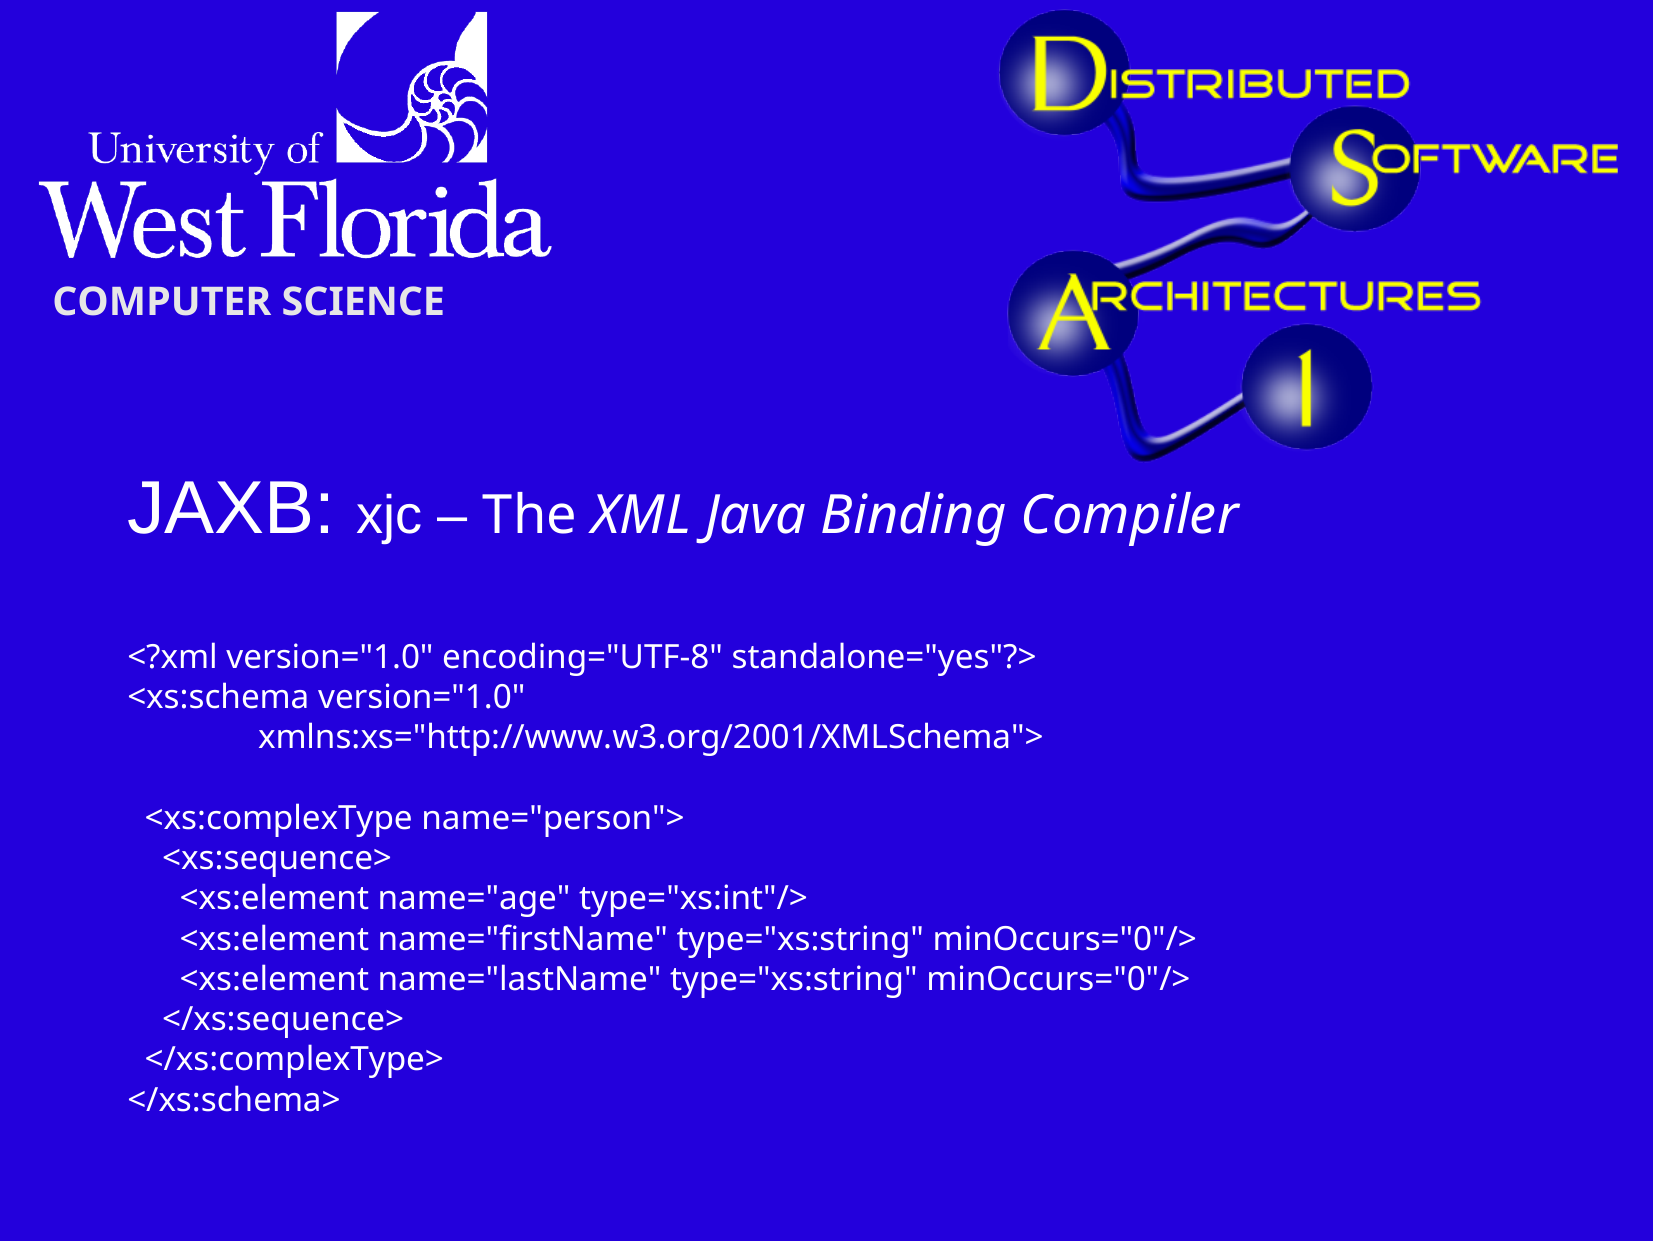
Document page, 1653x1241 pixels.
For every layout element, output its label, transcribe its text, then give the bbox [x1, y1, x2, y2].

text_box JAXB: xjc – The XML Java Binding Compiler <?xml version="1.0" encoding="UTF-8" standalone="yes"?> <xs:schema version="1.0" xmlns:xs="http://www.w3.org/2001/XMLSchema"> <xs:complexType name="person"> <xs:sequence> <xs:element name="age" type="xs:int"/> <xs:element name="firstName" type="xs:string" minOccurs="0"/> <xs:element name="lastName" type="xs:string" minOccurs="0"/> </xs:sequence> </xs:complexType> </xs:schema> [112, 454, 1388, 1163]
text_box COMPUTER SCIENCE [37, 262, 563, 333]
picture [37, 0, 559, 262]
picture [910, 0, 1653, 506]
